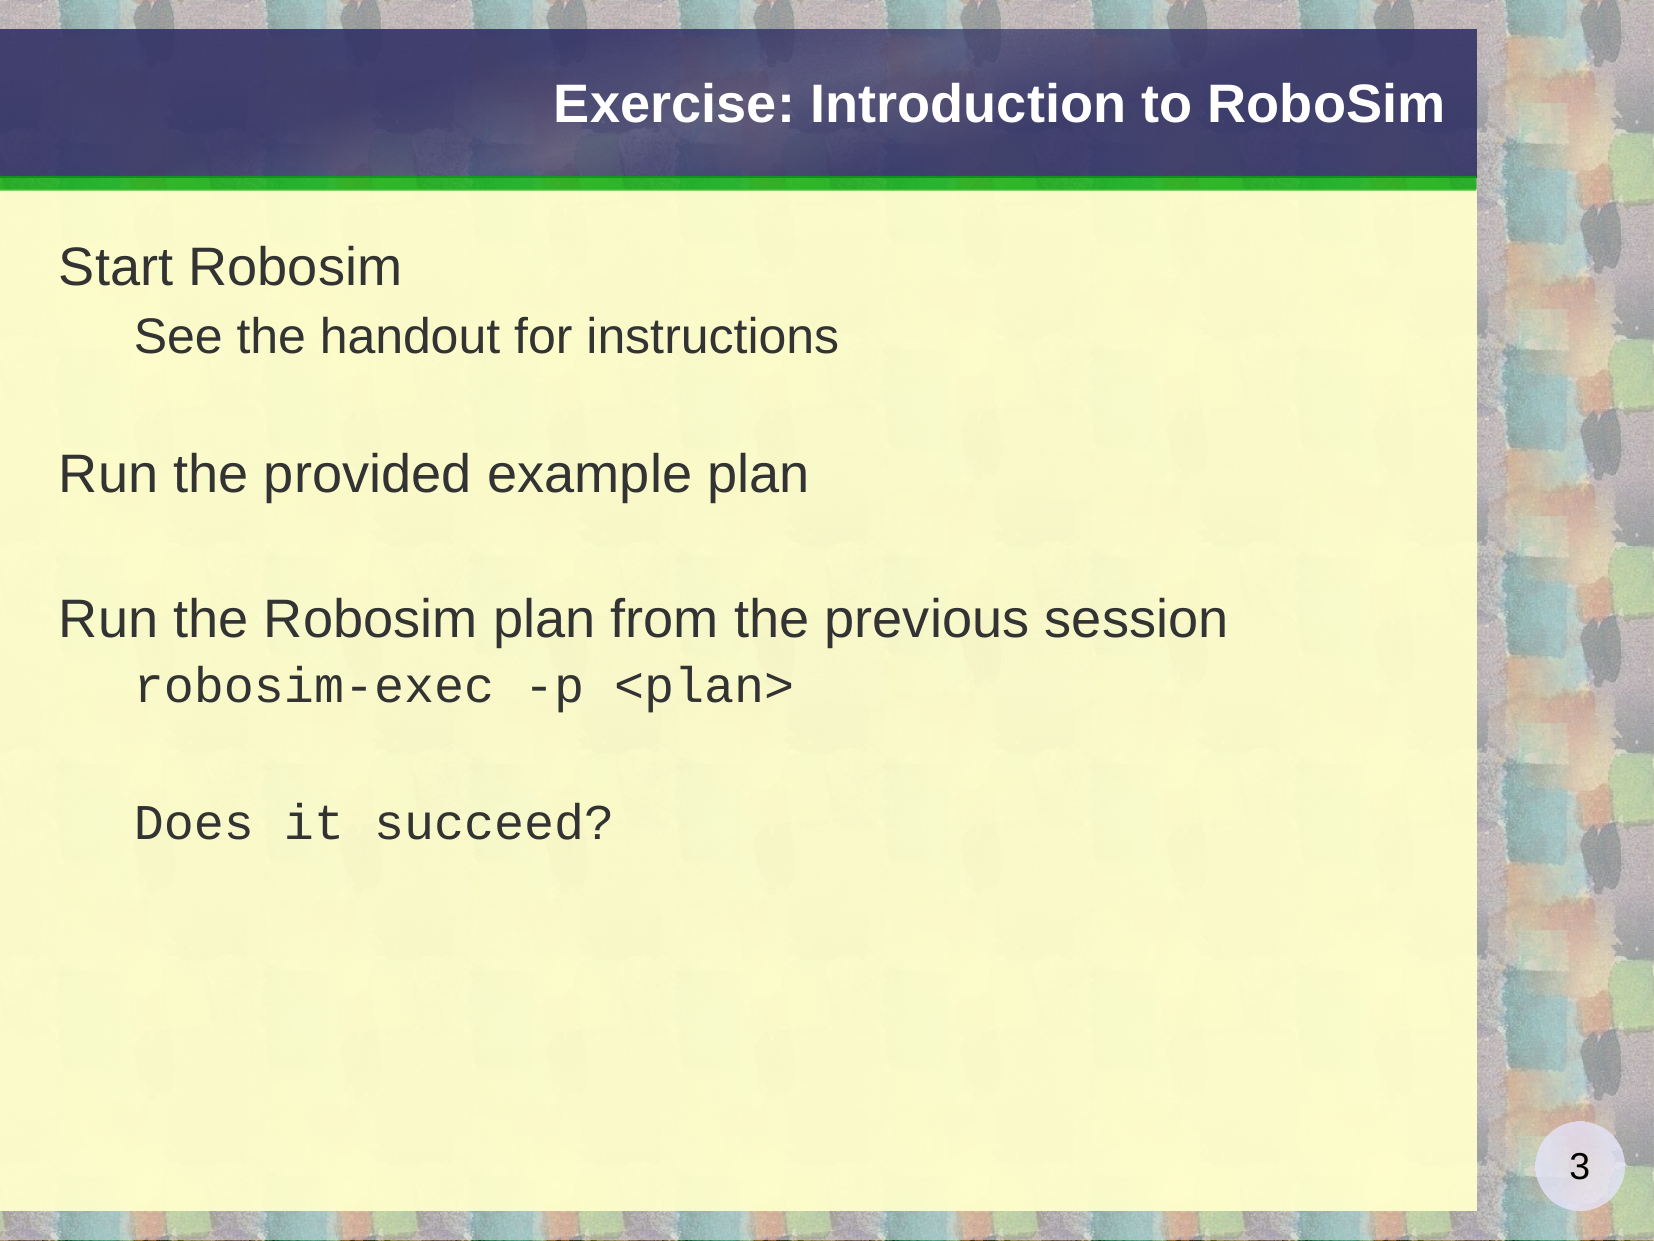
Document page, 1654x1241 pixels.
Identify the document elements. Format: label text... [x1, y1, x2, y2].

list Start Robosim See the handout for instructions Run the provided example plan Run the Robosim plan from the previous session robosim-exec -p <plan> Does it succeed? [59, 236, 1418, 1182]
title Exercise: Introduction to RoboSim [29, 59, 1447, 148]
